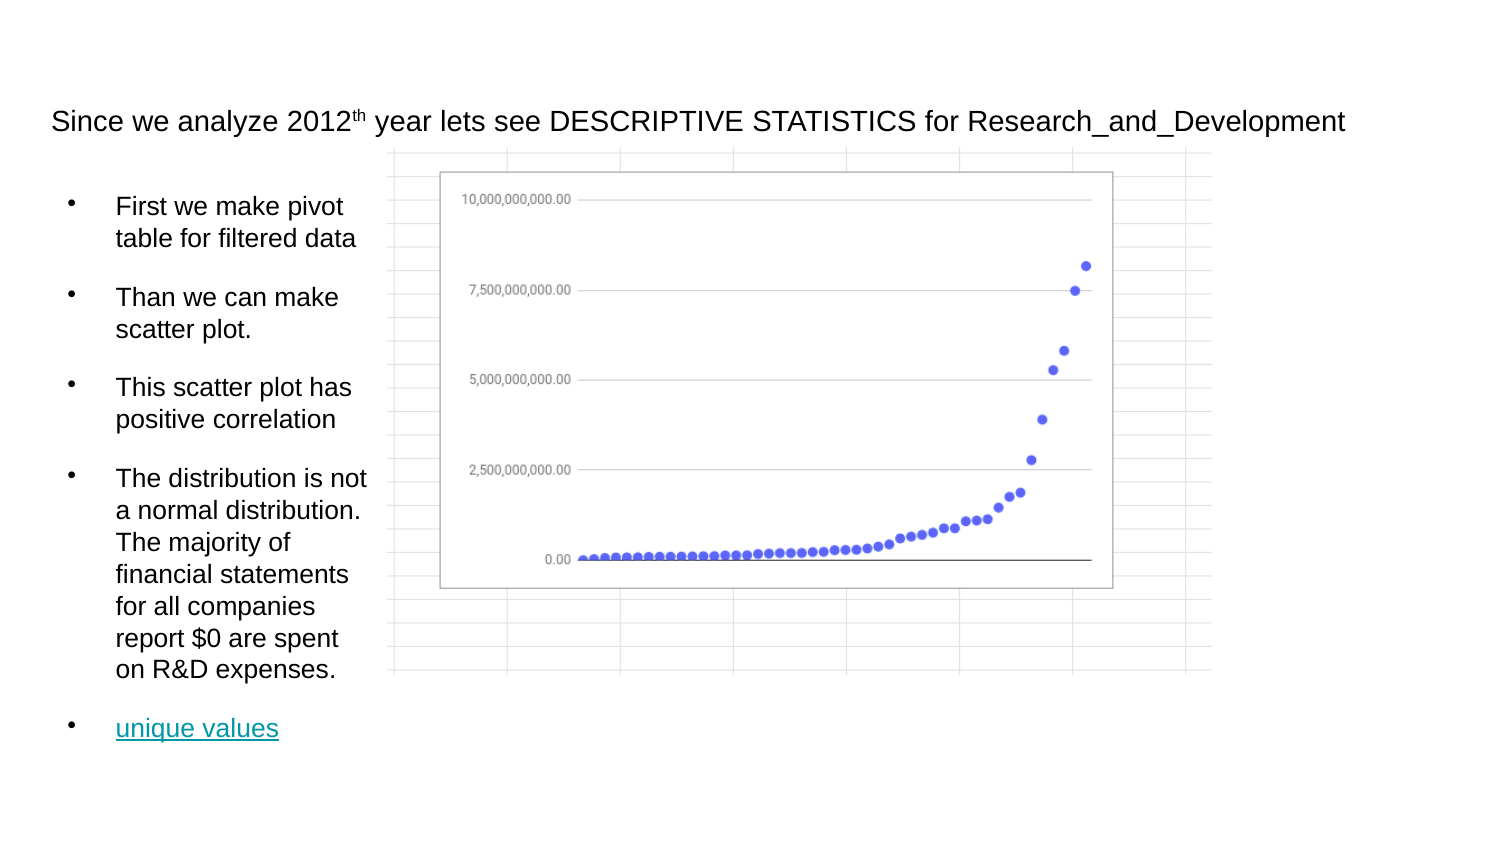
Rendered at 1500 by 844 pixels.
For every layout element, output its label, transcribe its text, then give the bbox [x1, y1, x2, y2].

text_box First we make pivot table for filtered data Than we can make scatter plot. This scatter plot has positive correlation The distribution is not a normal distribution. The majority of financial statements for all companies report $0 are spent on R&D expenses. unique values [51, 189, 372, 750]
text_box Since we analyze 2012th year lets see DESCRIPTIVE STATISTICS for Research_and_Development [51, 72, 1449, 167]
picture [387, 147, 1212, 675]
